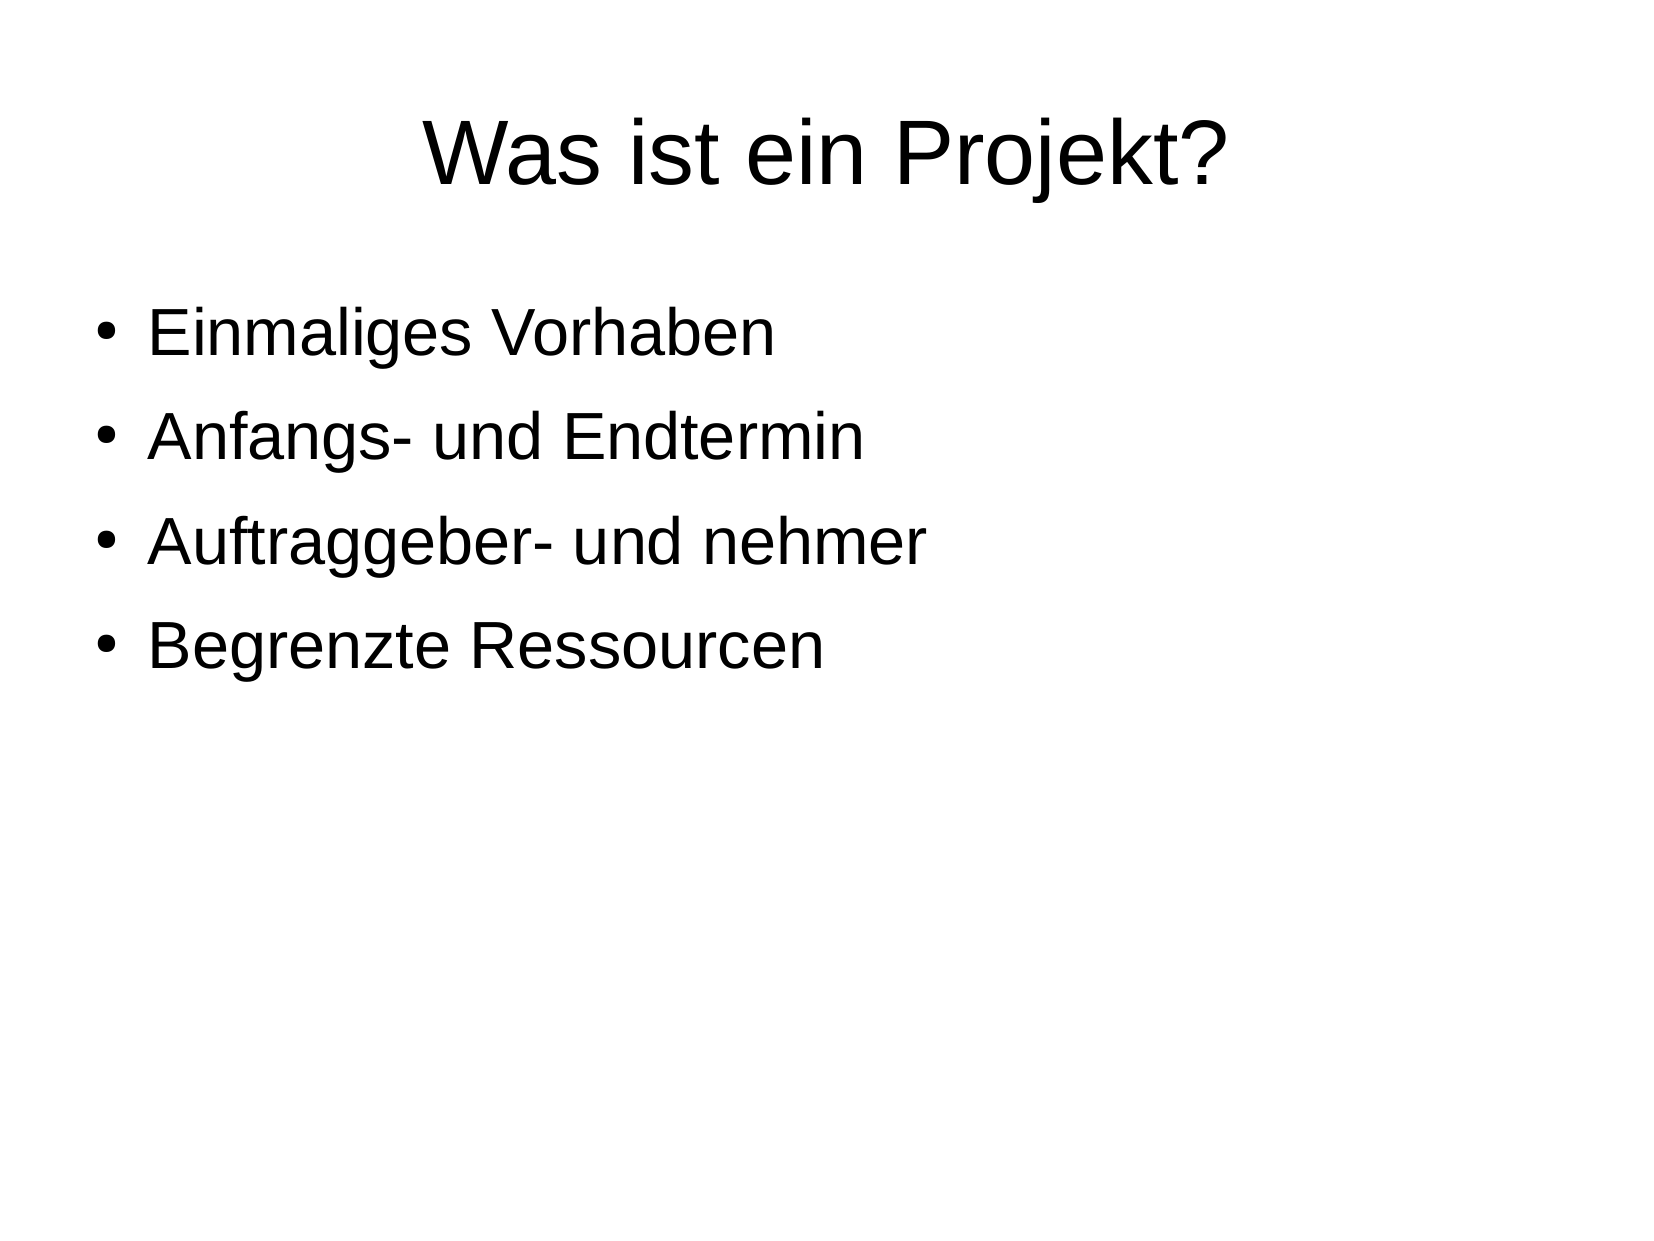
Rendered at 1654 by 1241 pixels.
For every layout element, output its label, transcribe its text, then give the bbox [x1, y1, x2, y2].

list Einmaliges Vorhaben Anfangs- und Endtermin Auftraggeber- und nehmer Begrenzte Ressourcen [76, 295, 1565, 1114]
title Was ist ein Projekt? [82, 49, 1571, 257]
